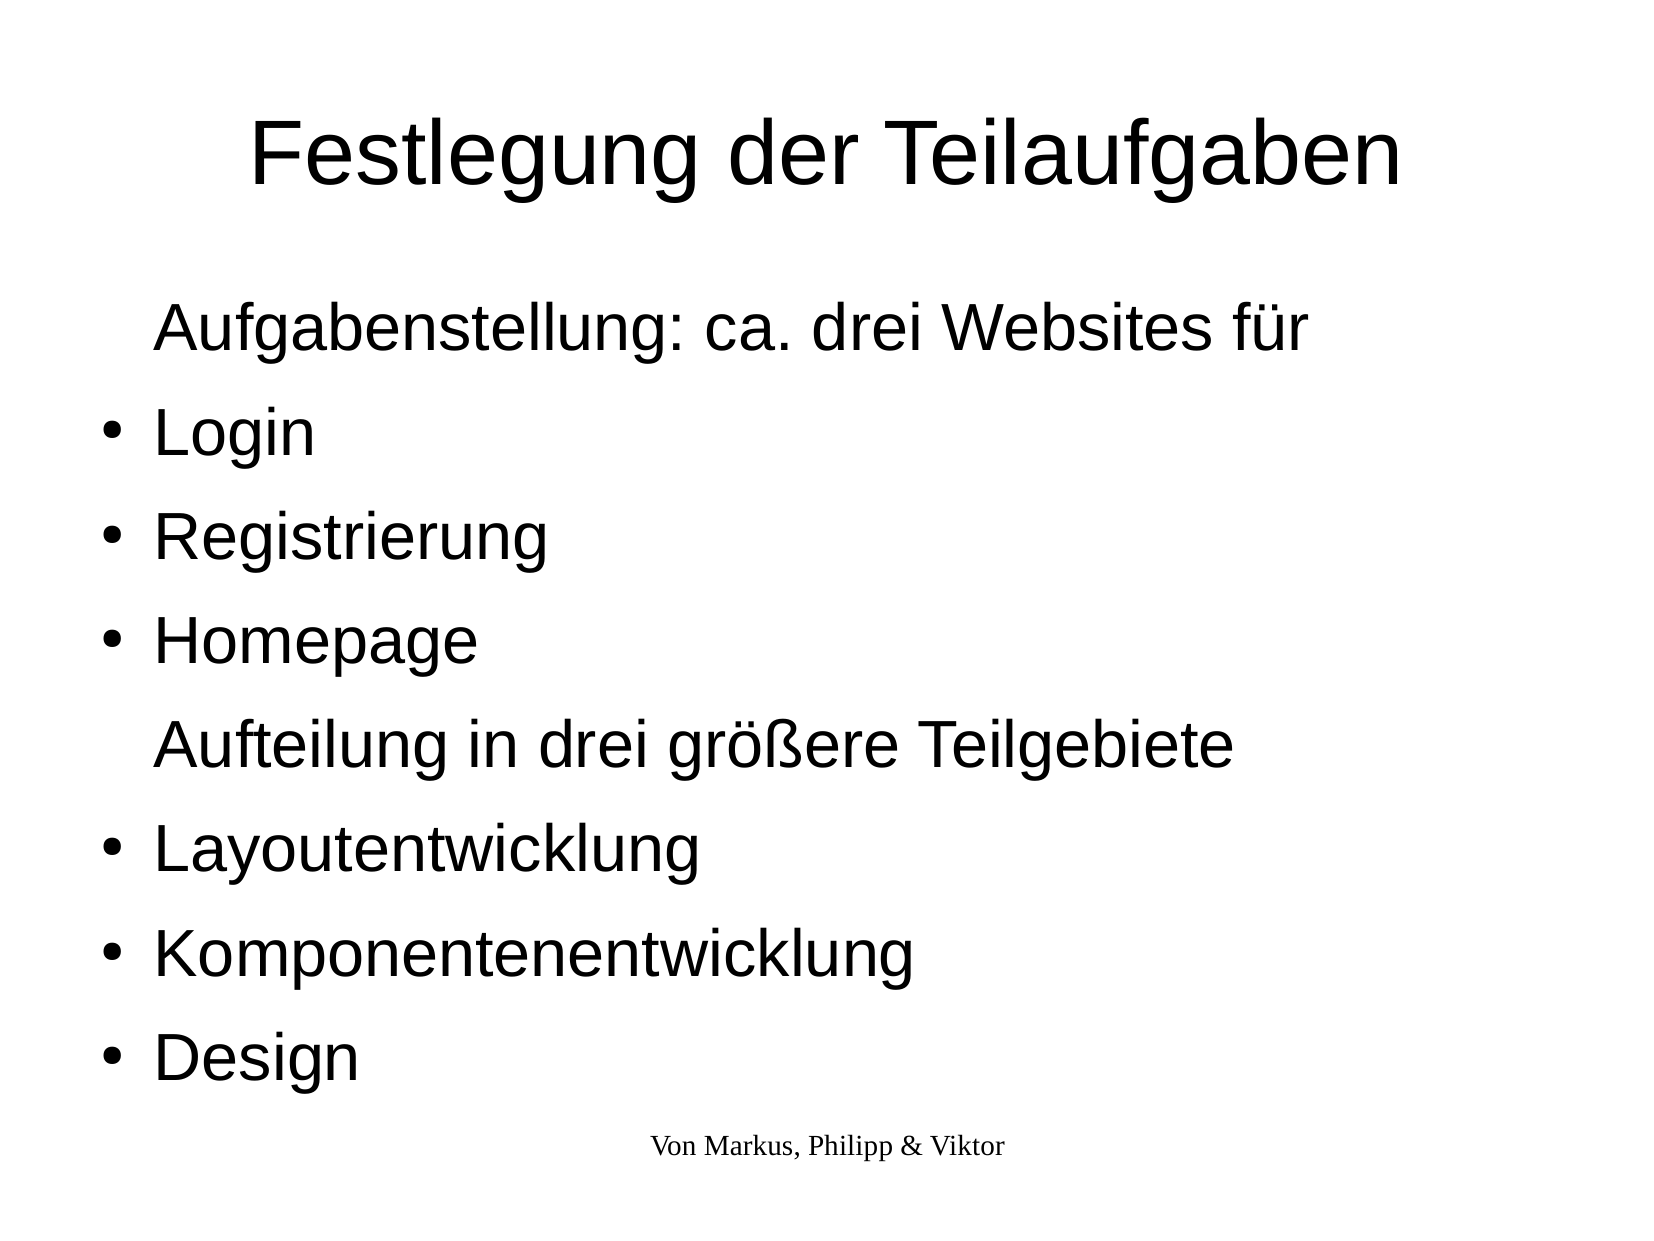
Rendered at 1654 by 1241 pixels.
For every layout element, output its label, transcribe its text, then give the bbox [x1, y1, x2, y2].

list Aufgabenstellung: ca. drei Websites für Login Registrierung Homepage Aufteilung in drei größere Teilgebiete Layoutentwicklung Komponentenentwicklung Design [82, 290, 1571, 1109]
title Festlegung der Teilaufgaben [82, 49, 1571, 257]
